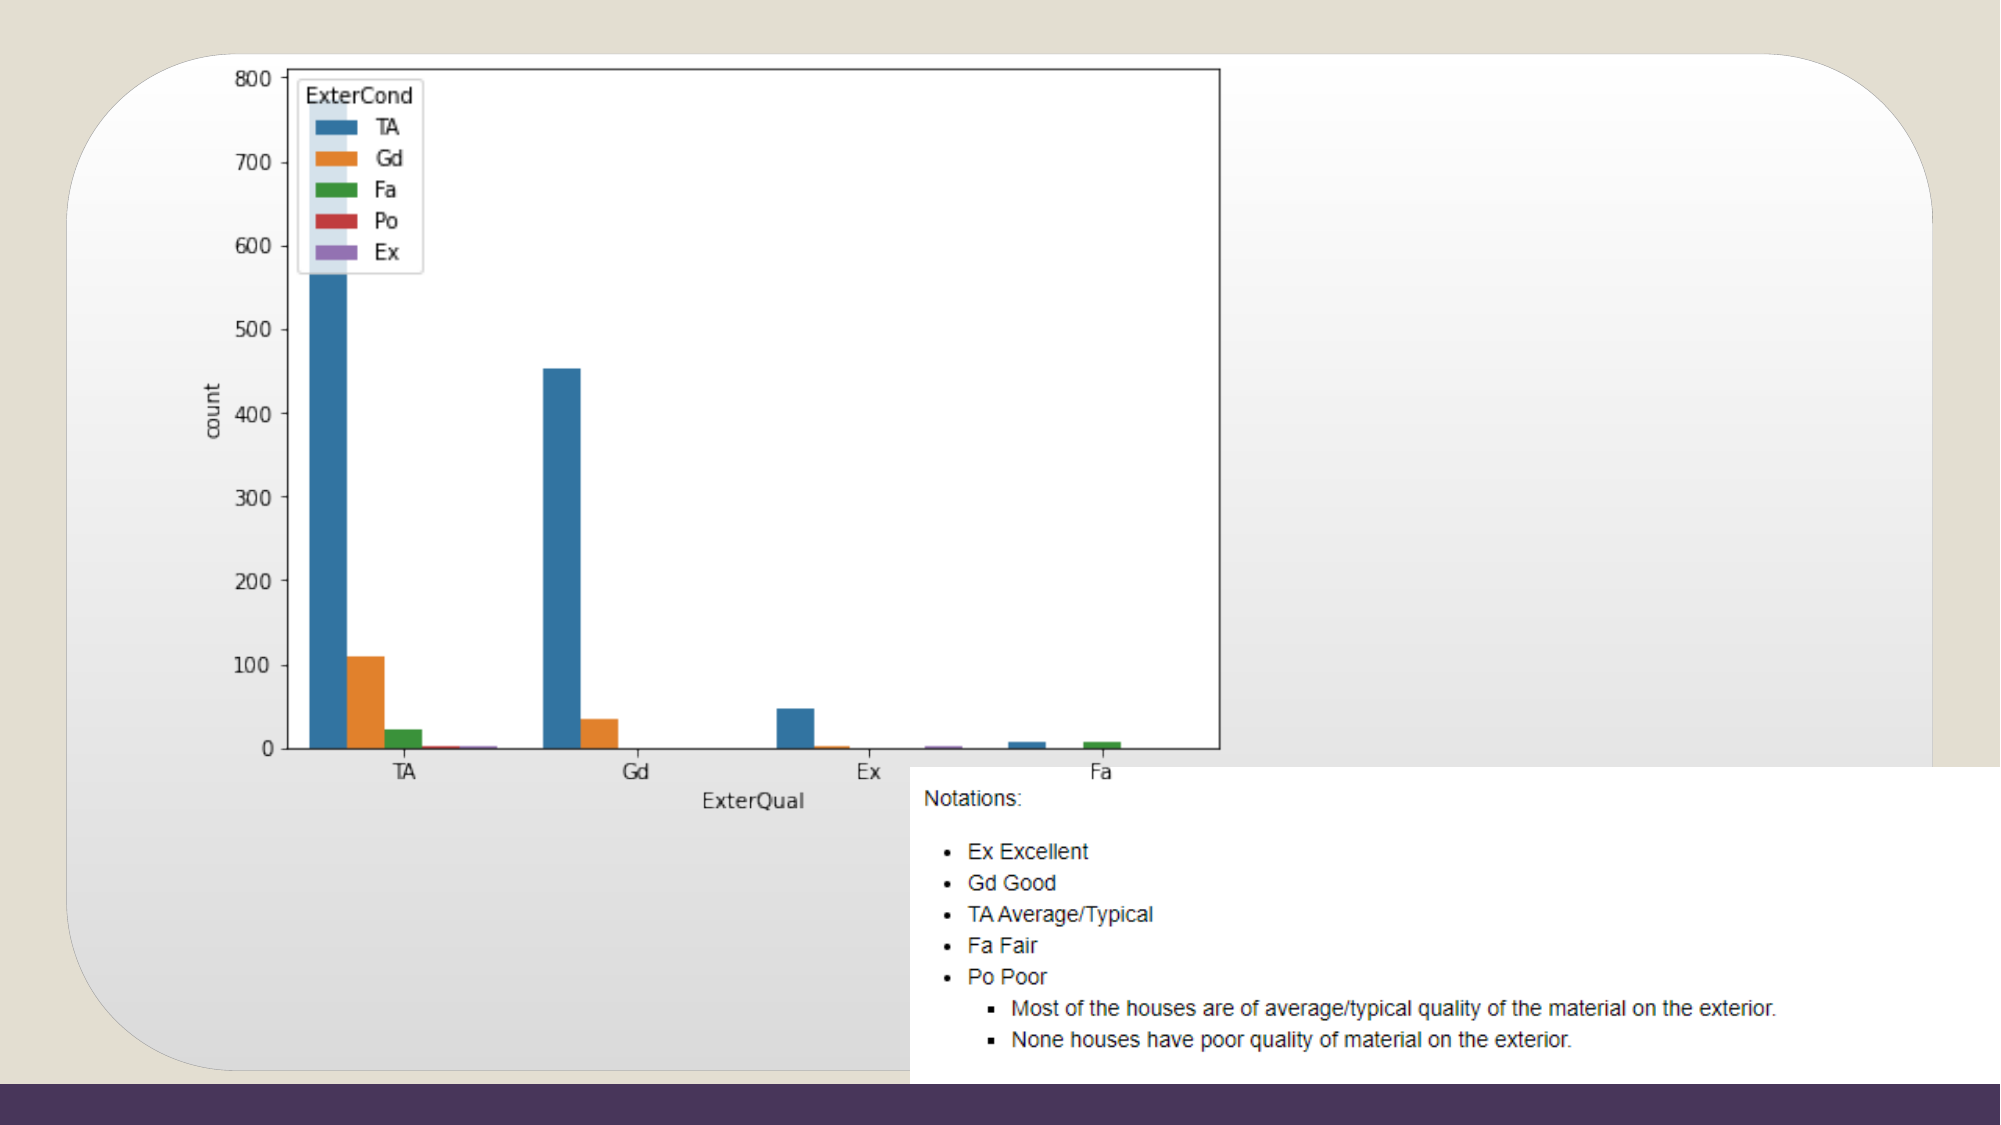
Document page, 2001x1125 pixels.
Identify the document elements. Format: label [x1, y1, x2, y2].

text_box [0, 1084, 2000, 1125]
picture [189, 54, 2000, 1084]
